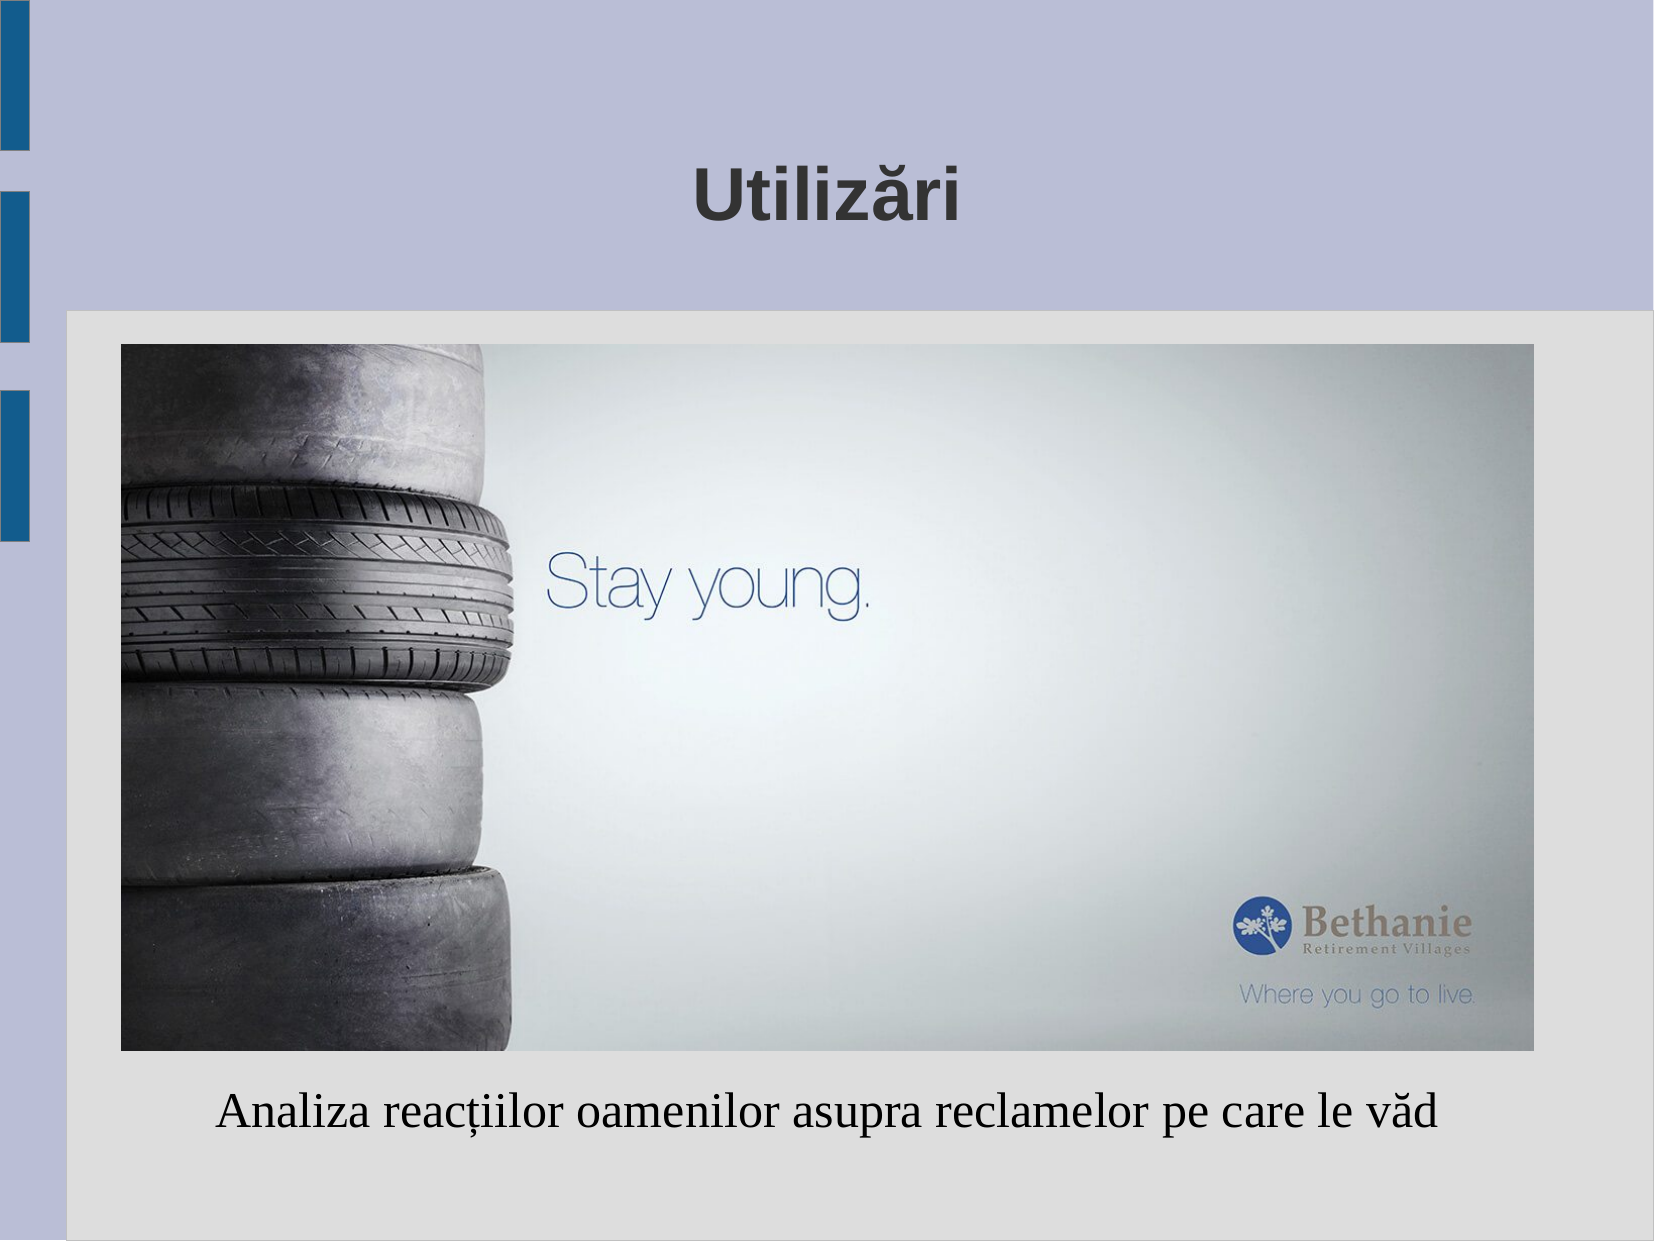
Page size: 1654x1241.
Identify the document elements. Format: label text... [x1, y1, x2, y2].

subtitle Analiza reacțiilor oamenilor asupra reclamelor pe care le văd [121, 1065, 1534, 1157]
picture [121, 344, 1534, 1052]
title Utilizări [121, 91, 1534, 299]
